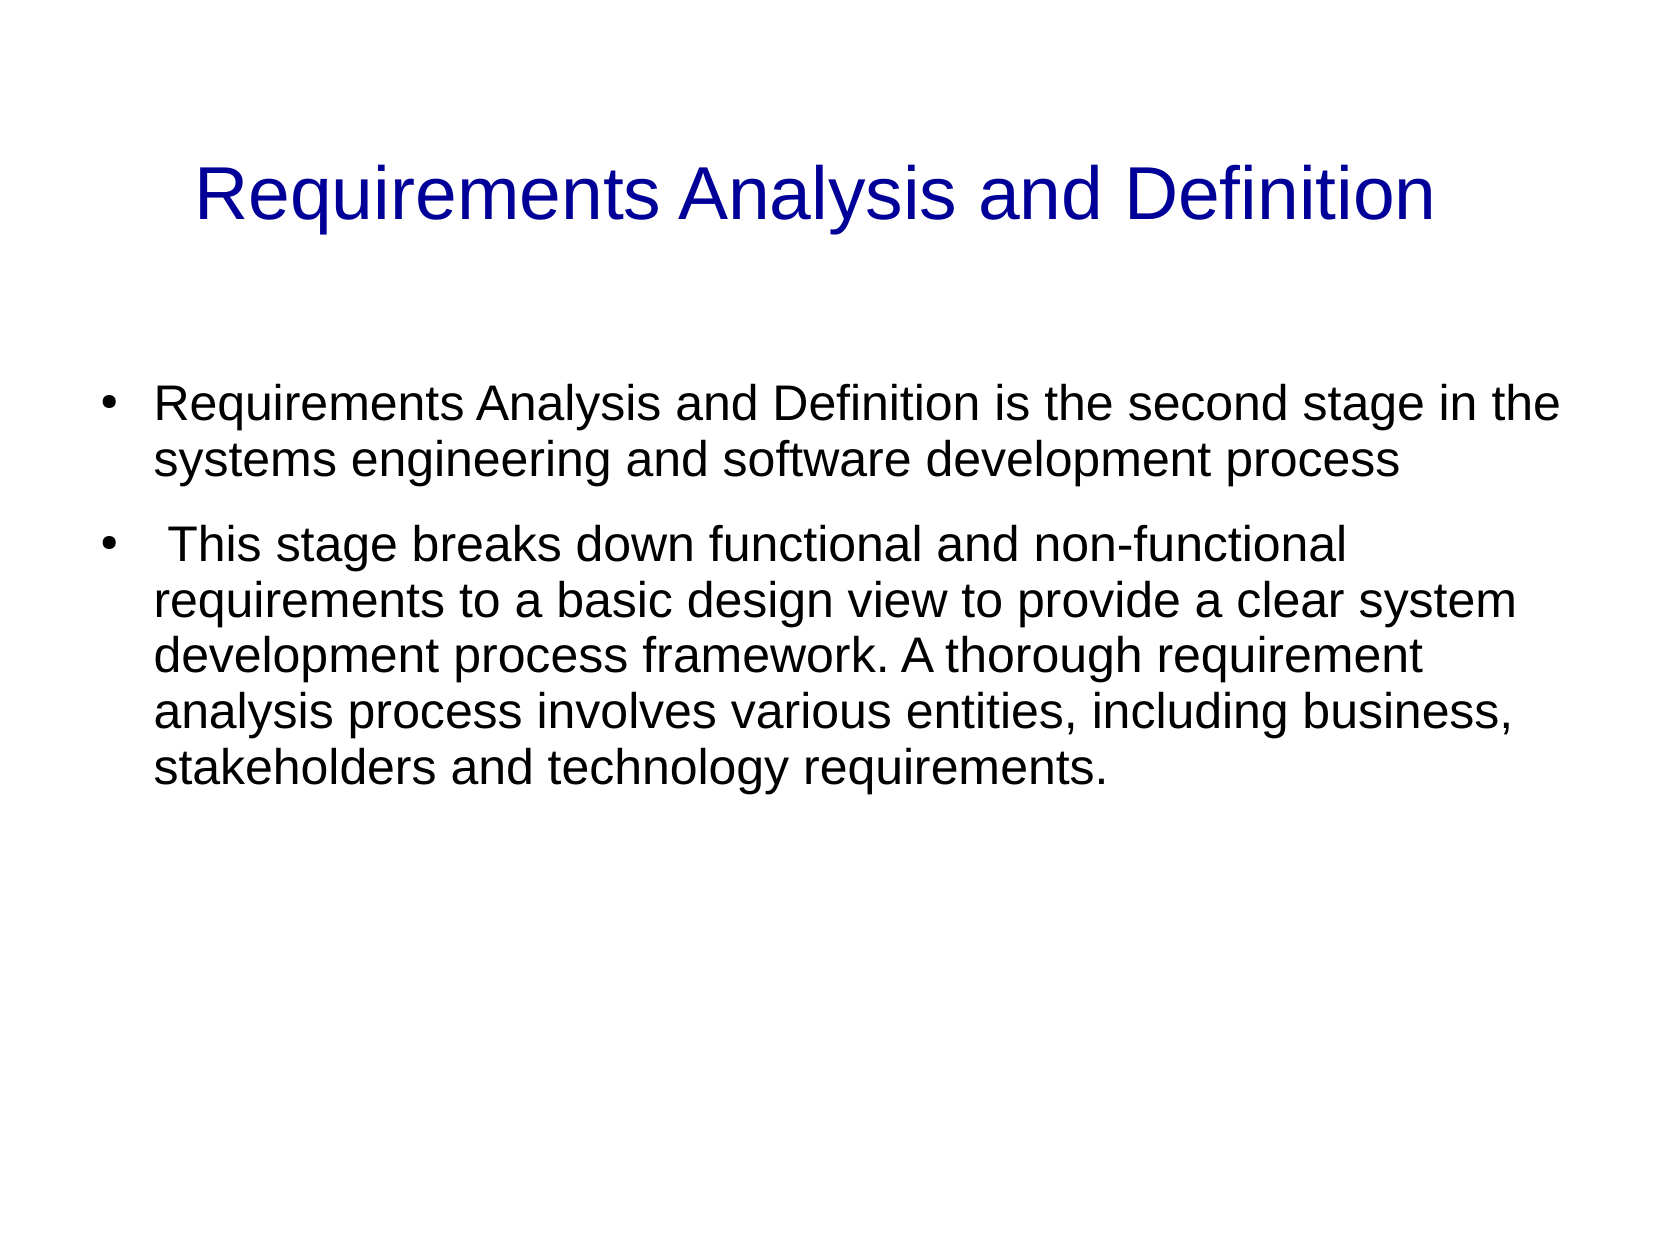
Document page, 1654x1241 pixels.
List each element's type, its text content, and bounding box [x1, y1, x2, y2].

title Requirements Analysis and Definition [71, 90, 1561, 298]
list Requirements Analysis and Definition is the second stage in the systems engineering and software development process This stage breaks down functional and non-functional requirements to a basic design view to provide a clear system development process framework. A thorough requirement analysis process involves various entities, including business, stakeholders and technology requirements. [82, 375, 1571, 1045]
